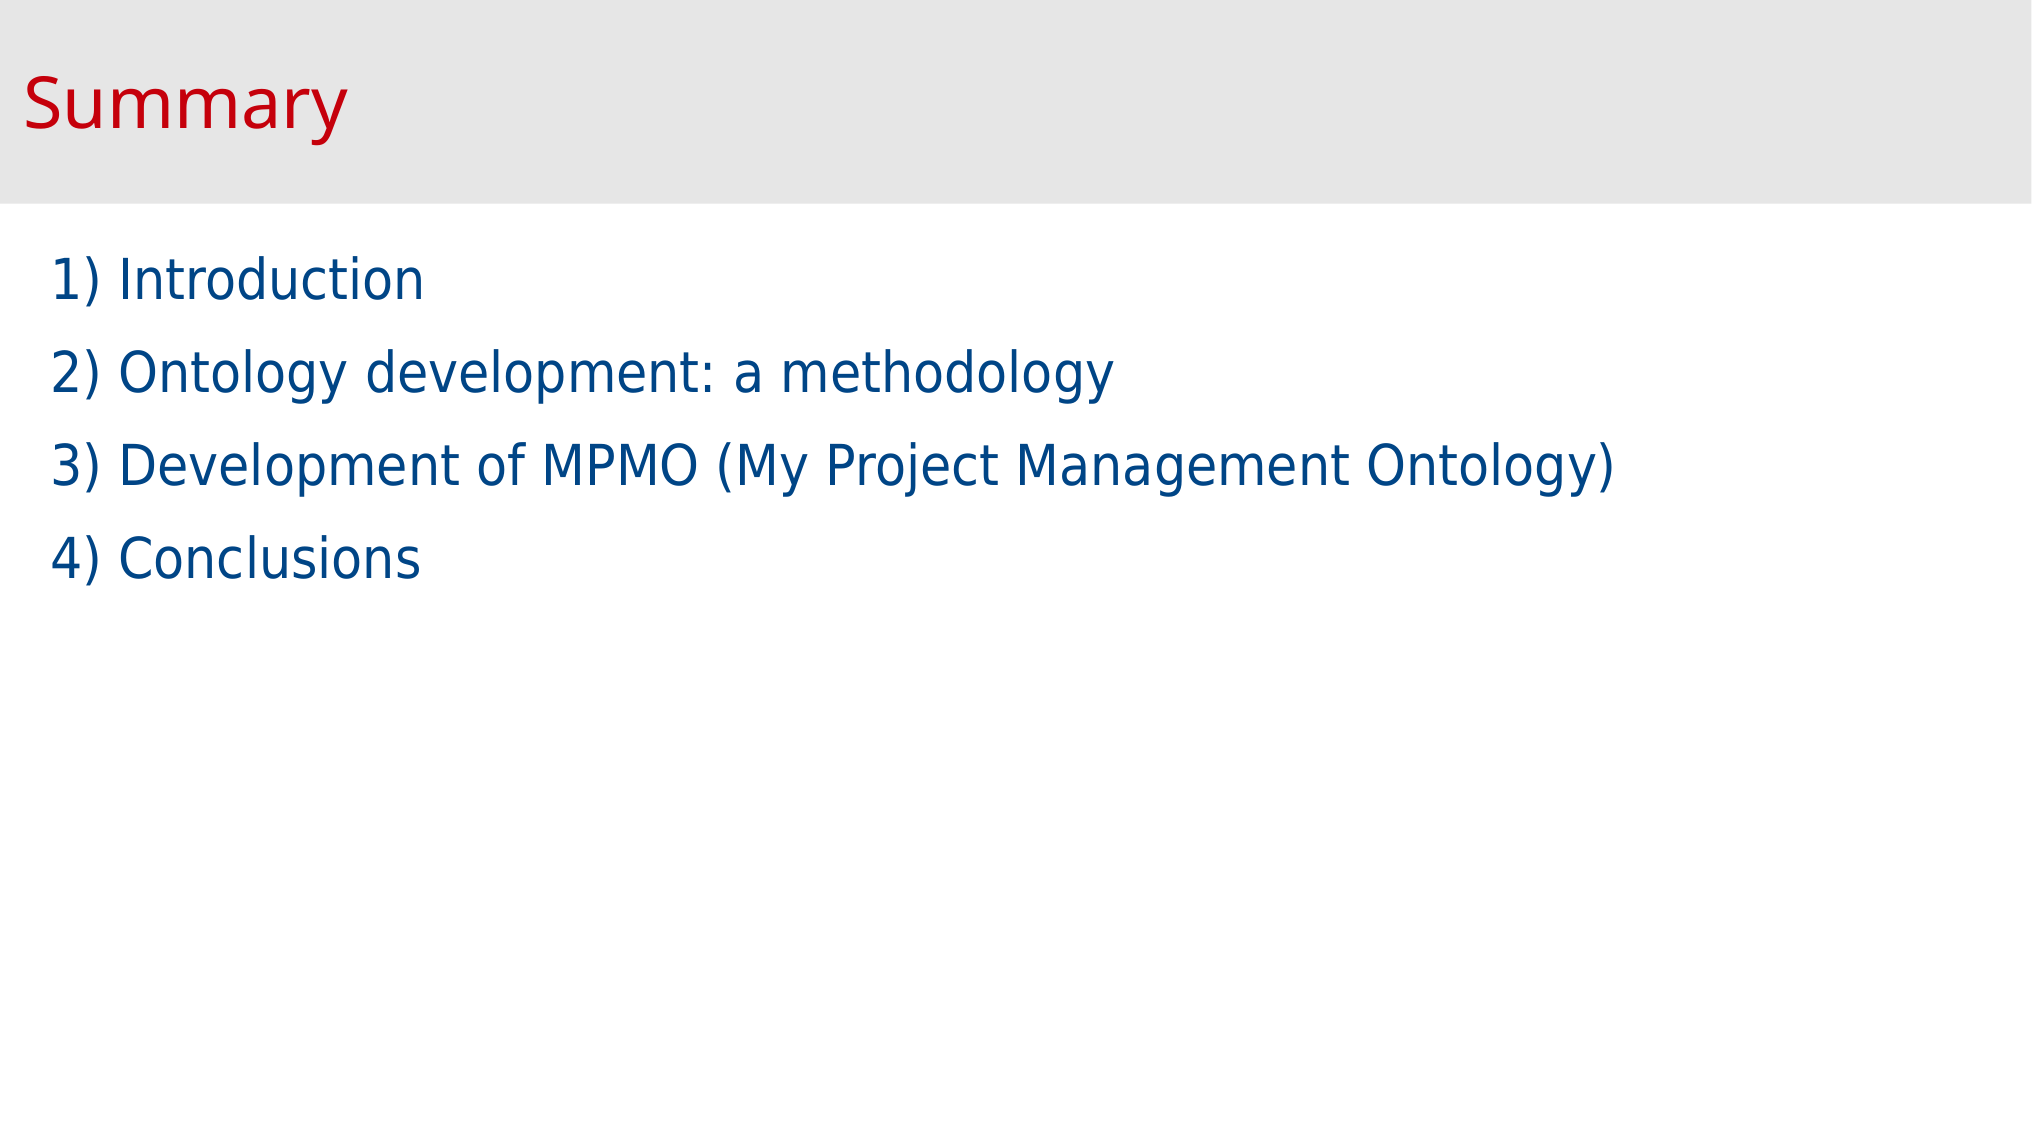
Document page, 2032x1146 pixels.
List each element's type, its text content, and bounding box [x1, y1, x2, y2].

title Summary [0, 0, 2032, 204]
list 1) Introduction 2) Ontology development: a methodology 3) Development of MPMO (My Project Management Ontology) 4) Conclusions [0, 247, 2032, 1146]
